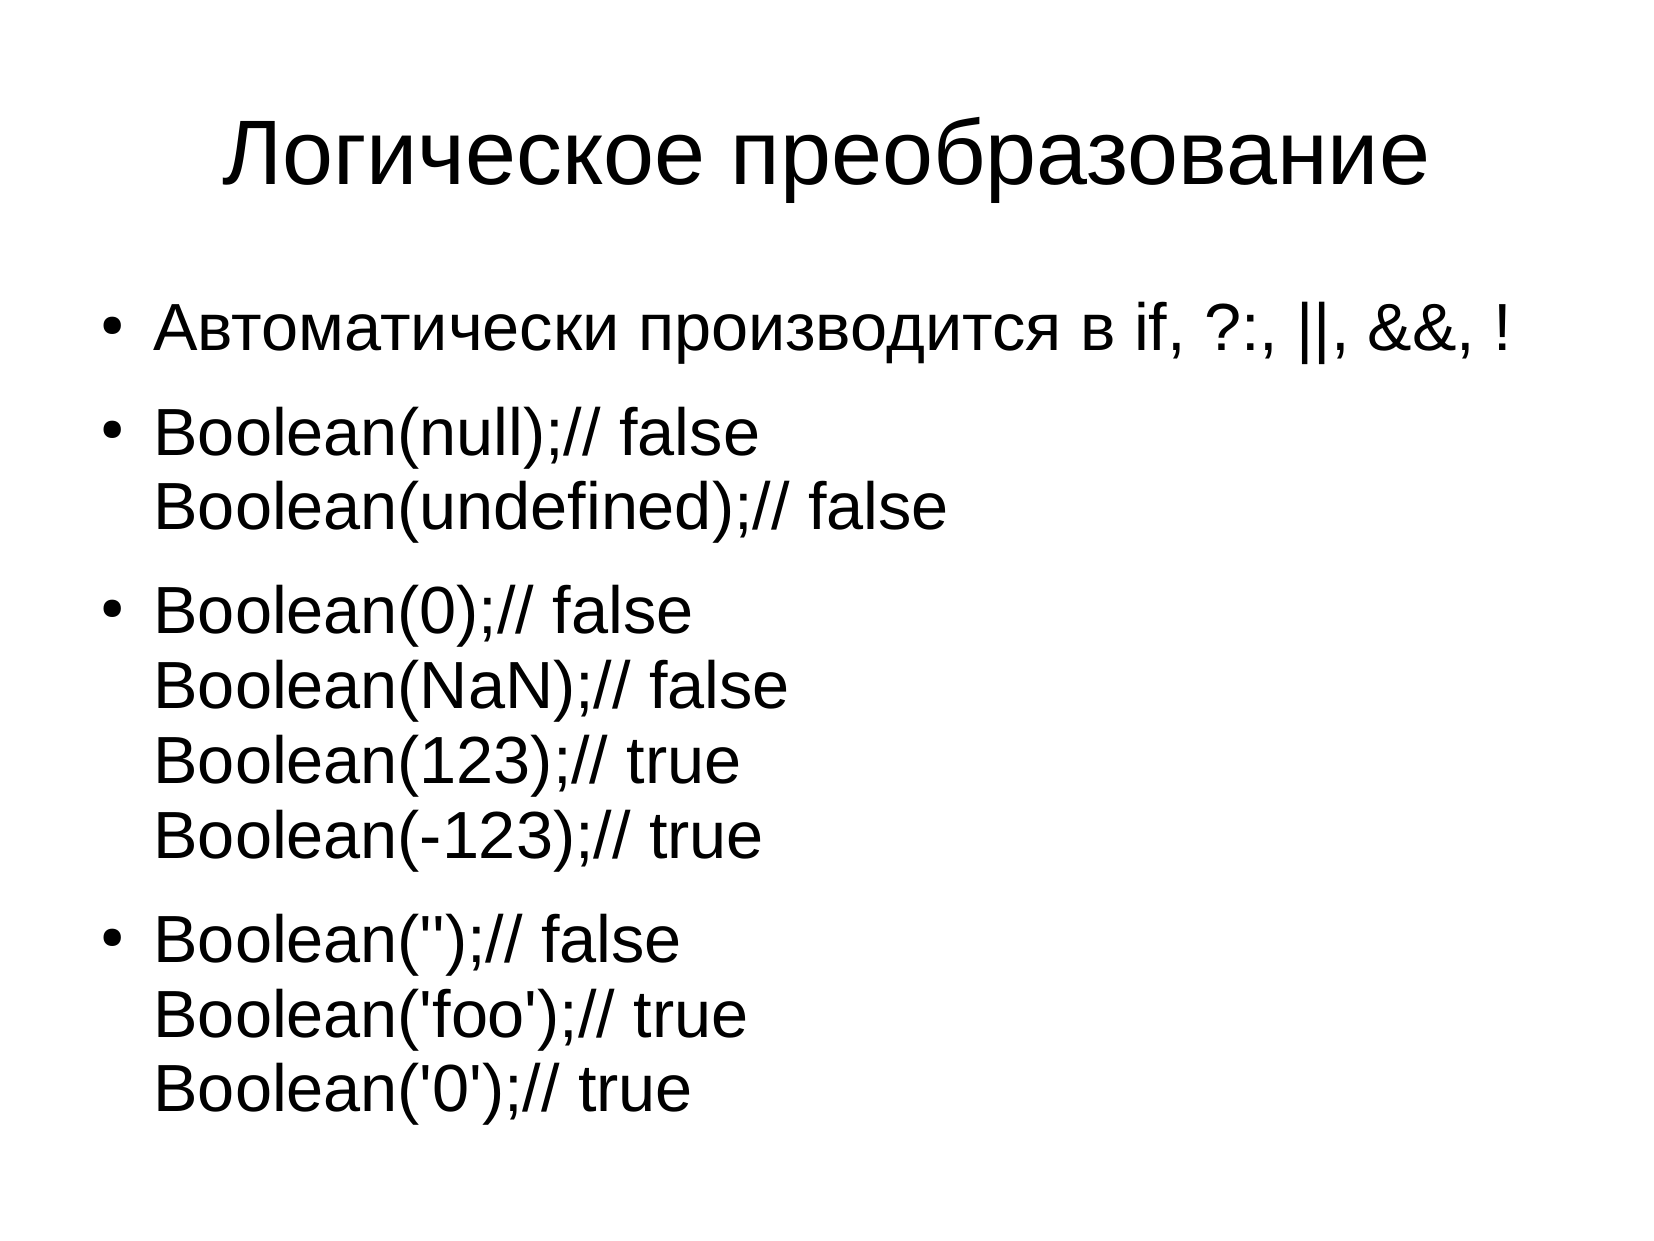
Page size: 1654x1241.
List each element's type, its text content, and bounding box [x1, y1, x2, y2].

title Логическое преобразование [82, 49, 1571, 257]
list Автоматически производится в if, ?:, ||, &&, ! Boolean(null);// false Boolean(undefined);// false Boolean(0);// false Boolean(NaN);// false Boolean(123);// true Boolean(-123);// true Boolean('');// false Boolean('foo');// true Boolean('0');// true [82, 290, 1571, 1202]
